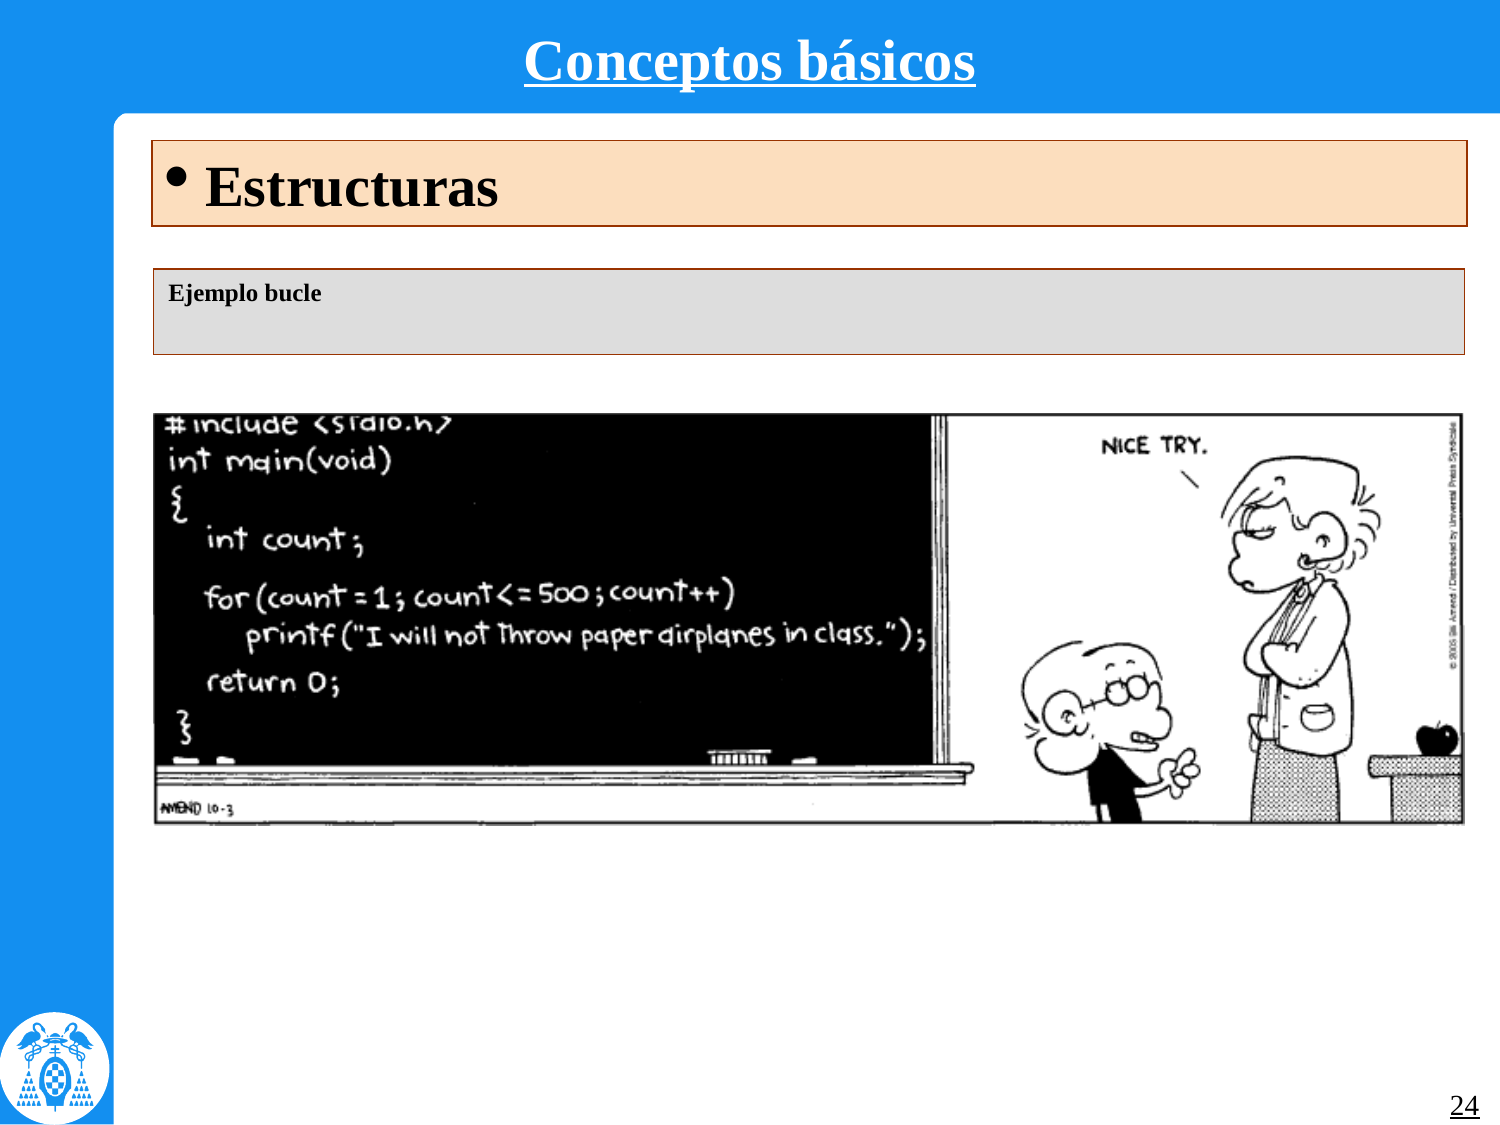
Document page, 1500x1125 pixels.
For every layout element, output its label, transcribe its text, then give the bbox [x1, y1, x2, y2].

text_box Estructuras [152, 140, 1467, 227]
text_box Conceptos básicos [215, 14, 1285, 101]
text_box 30 [1047, 1078, 1495, 1125]
picture [15, 1017, 98, 1112]
picture [153, 413, 1465, 826]
text_box Ejemplo bucle [153, 269, 1465, 355]
